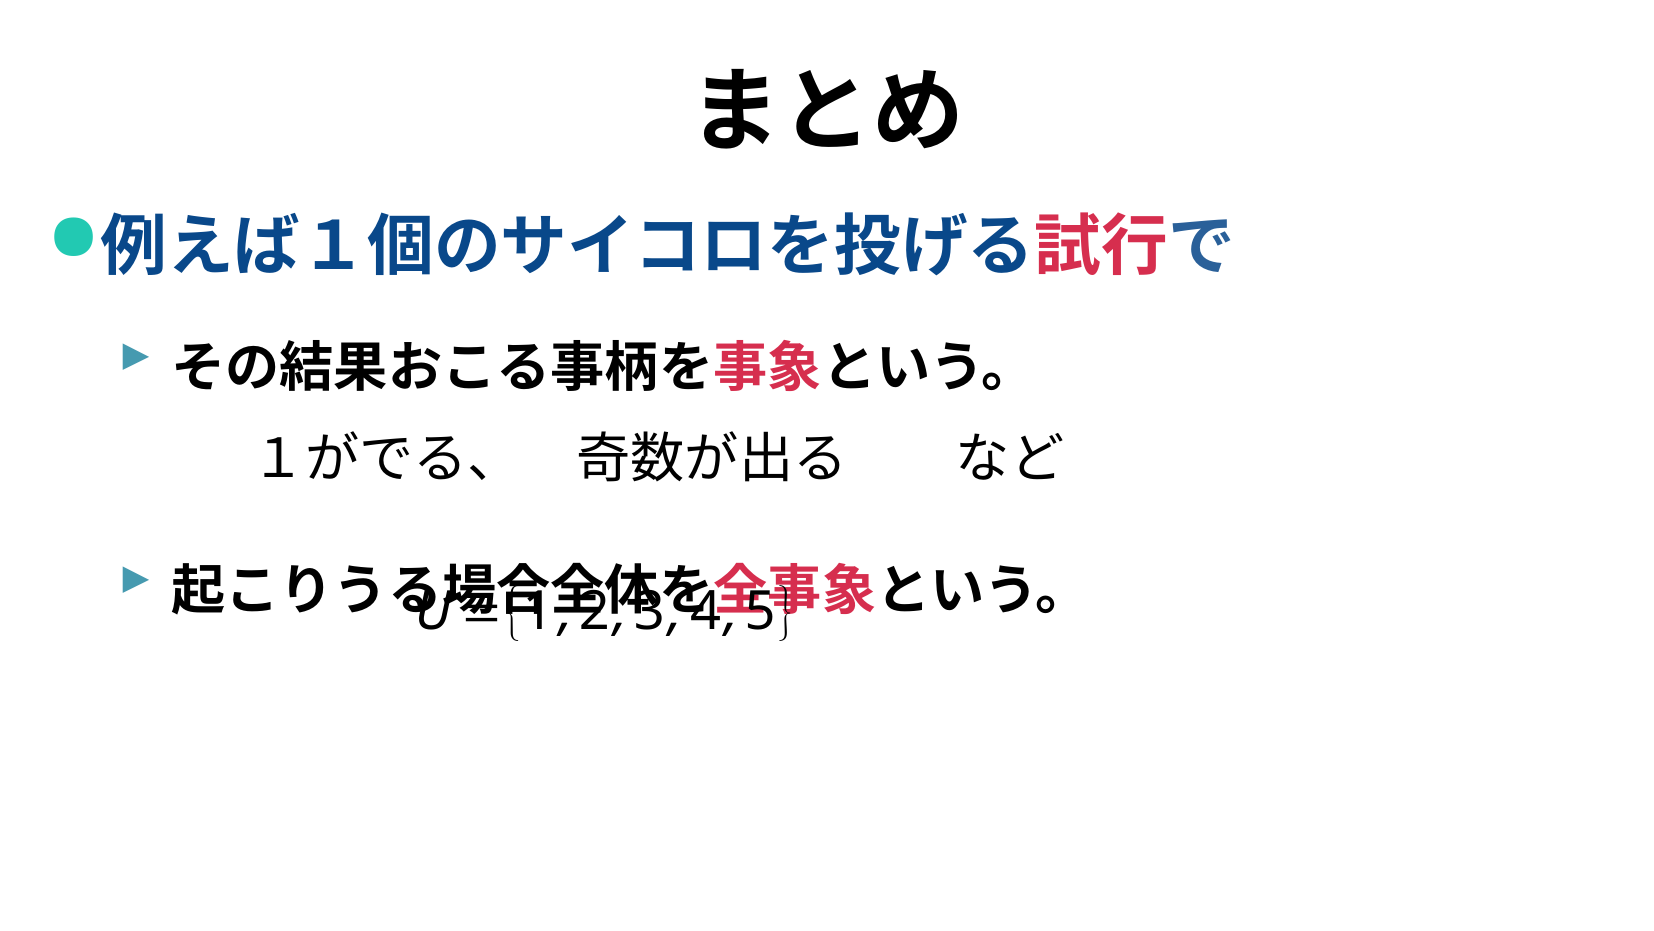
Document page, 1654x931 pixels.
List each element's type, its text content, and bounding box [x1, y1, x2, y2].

chart [413, 581, 799, 644]
list 例えば１個のサイコロを投げる試行で その結果おこる事柄を事象という。 起こりうる場合全体を全事象という。 [29, 177, 1625, 848]
text_box １がでる、 奇数が出る など [236, 395, 1654, 473]
title まとめ [29, 29, 1625, 177]
